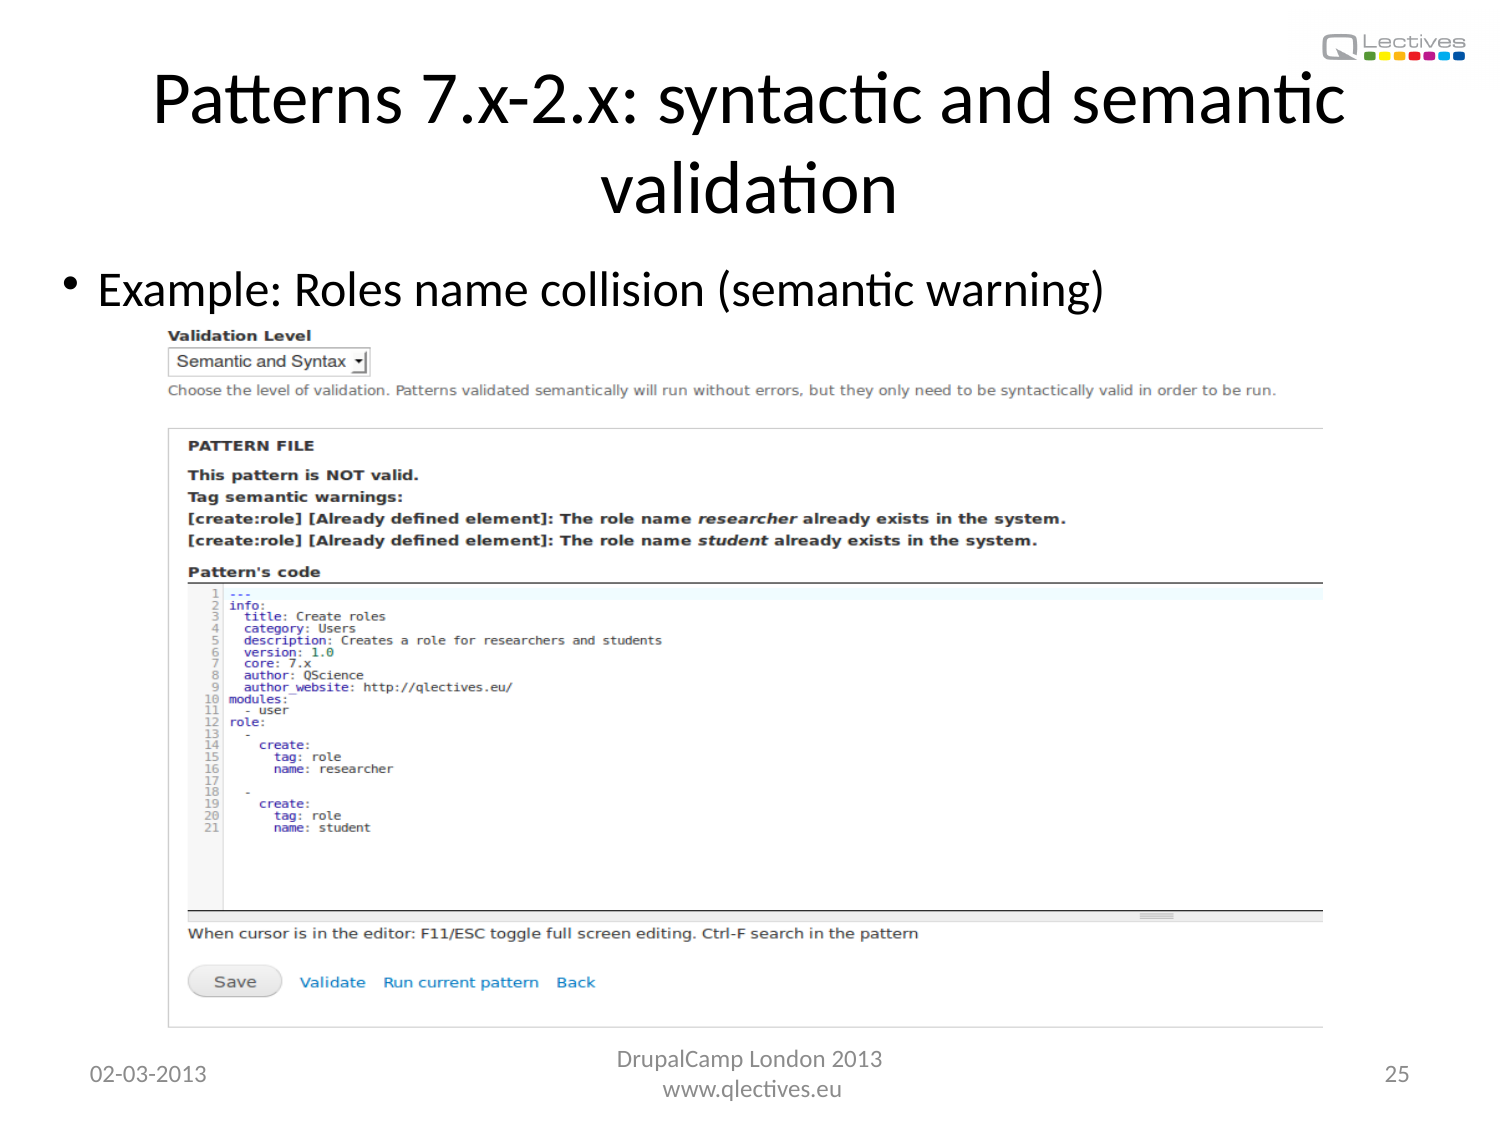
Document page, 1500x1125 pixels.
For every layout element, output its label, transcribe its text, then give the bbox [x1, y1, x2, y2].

text_box Example: Roles name collision (semantic warning) [47, 188, 1410, 353]
text_box DrupalCamp London 2013 www.qlectives.eu [512, 1043, 988, 1103]
picture [1288, 9, 1500, 90]
text_box 02-03-2013 [74, 1042, 425, 1103]
text_box Patterns 7.x-2.x: syntactic and semantic validation [75, 45, 1425, 233]
text_box <number> [1074, 1042, 1425, 1103]
picture [153, 318, 1323, 1043]
